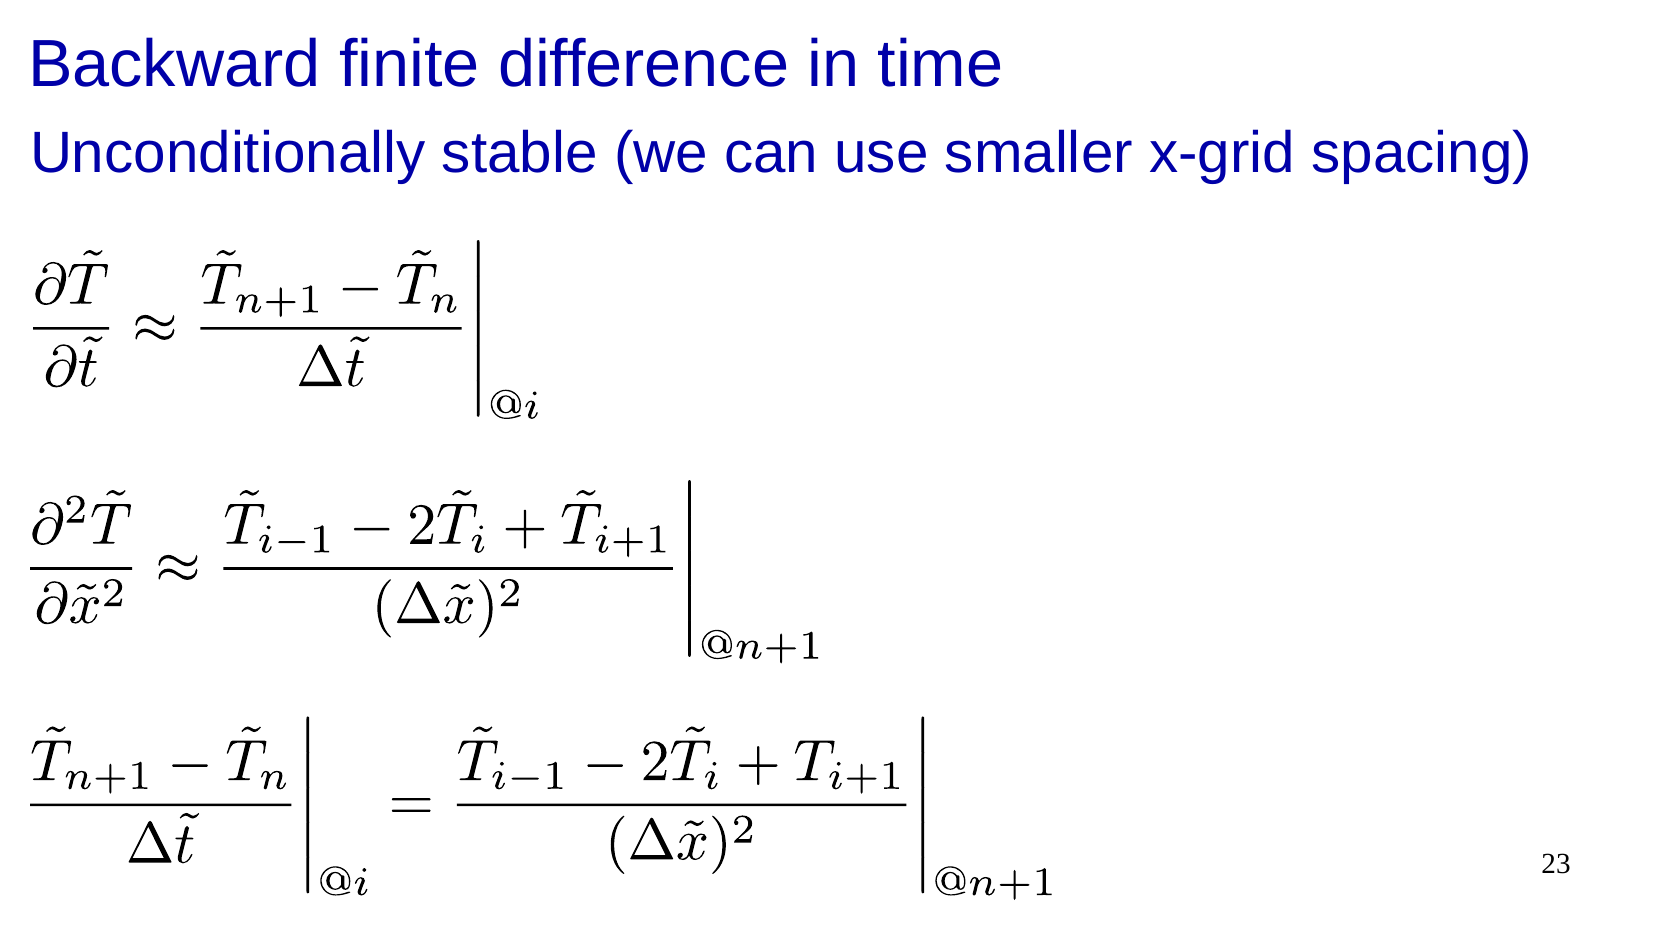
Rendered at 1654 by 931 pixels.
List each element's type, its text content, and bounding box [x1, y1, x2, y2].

title Backward finite difference in time [28, 21, 1626, 106]
text_box [33, 240, 541, 419]
list Unconditionally stable (we can use smaller x-grid spacing) [30, 120, 1645, 916]
text_box [30, 716, 1056, 901]
text_box [30, 480, 823, 664]
